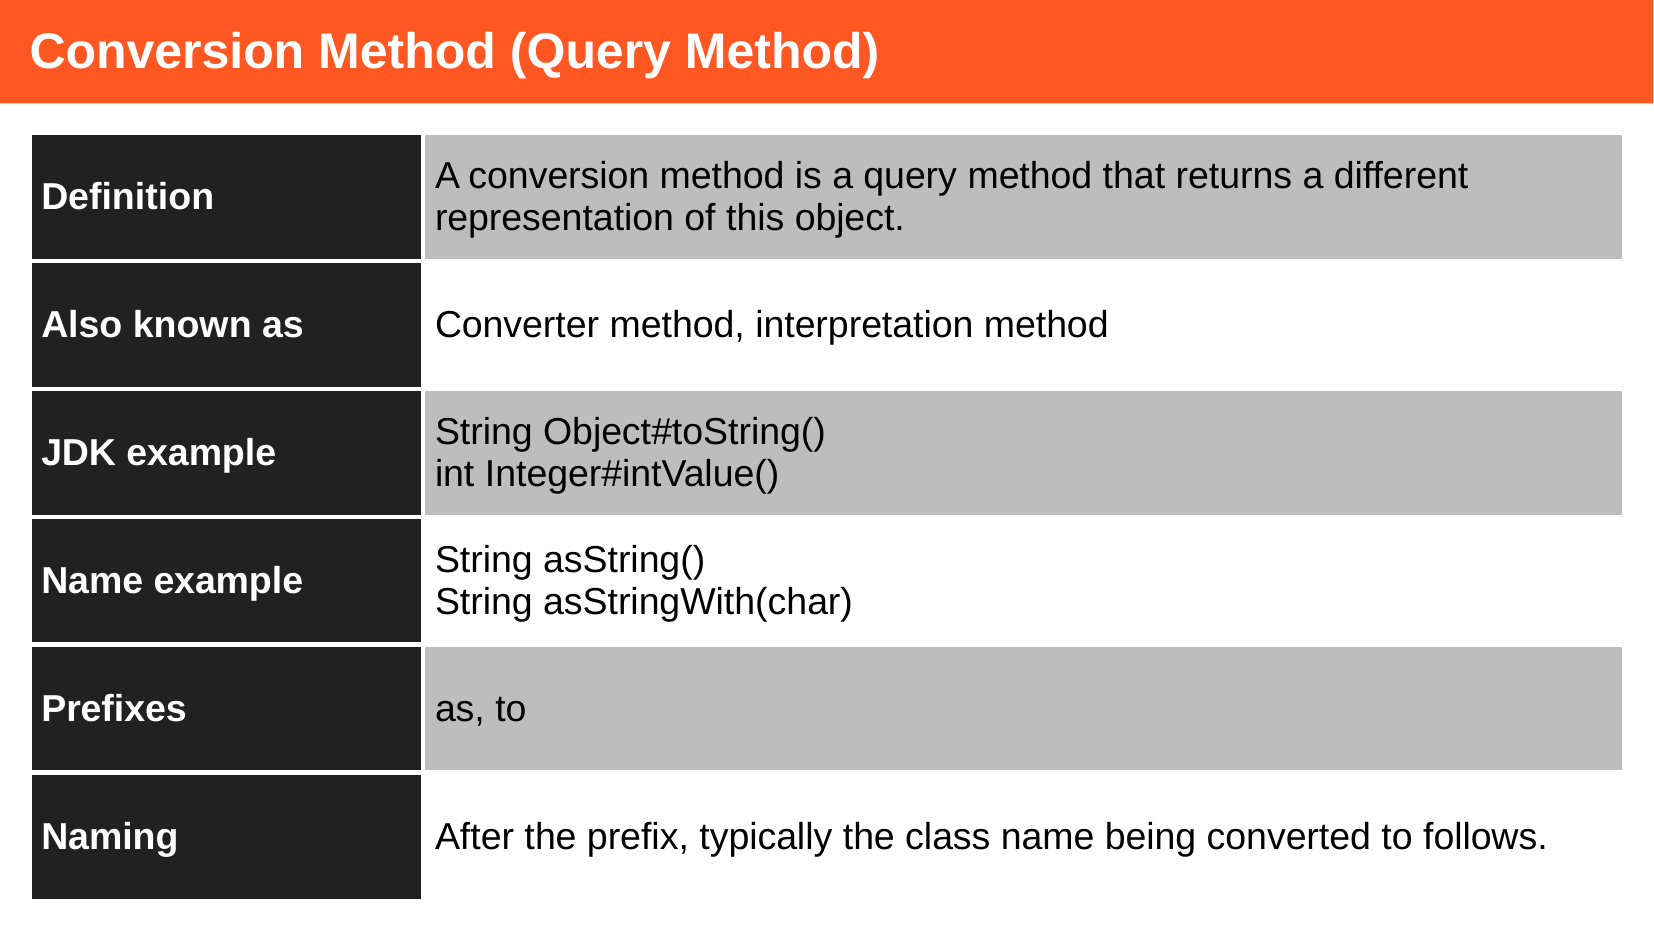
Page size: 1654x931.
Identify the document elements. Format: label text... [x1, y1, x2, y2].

table_cell Converter method, interpretation method [425, 263, 1622, 387]
table_cell String Object#toString() int Integer#intValue() [425, 391, 1622, 515]
table_cell JDK example [32, 391, 421, 515]
table_cell Name example [32, 519, 421, 642]
table_cell Naming [32, 775, 421, 899]
table_cell String asString() String asStringWith(char) [425, 519, 1622, 642]
table_cell After the prefix, typically the class name being converted to follows. [425, 775, 1622, 899]
table_header A conversion method is a query method that returns a different representation of this object. [425, 135, 1622, 259]
title Conversion Method (Query Method) [0, 0, 1654, 104]
table_cell Also known as [32, 263, 421, 387]
table_cell Prefixes [32, 647, 421, 770]
table_cell as, to [425, 647, 1622, 770]
table_header Definition [32, 135, 421, 259]
